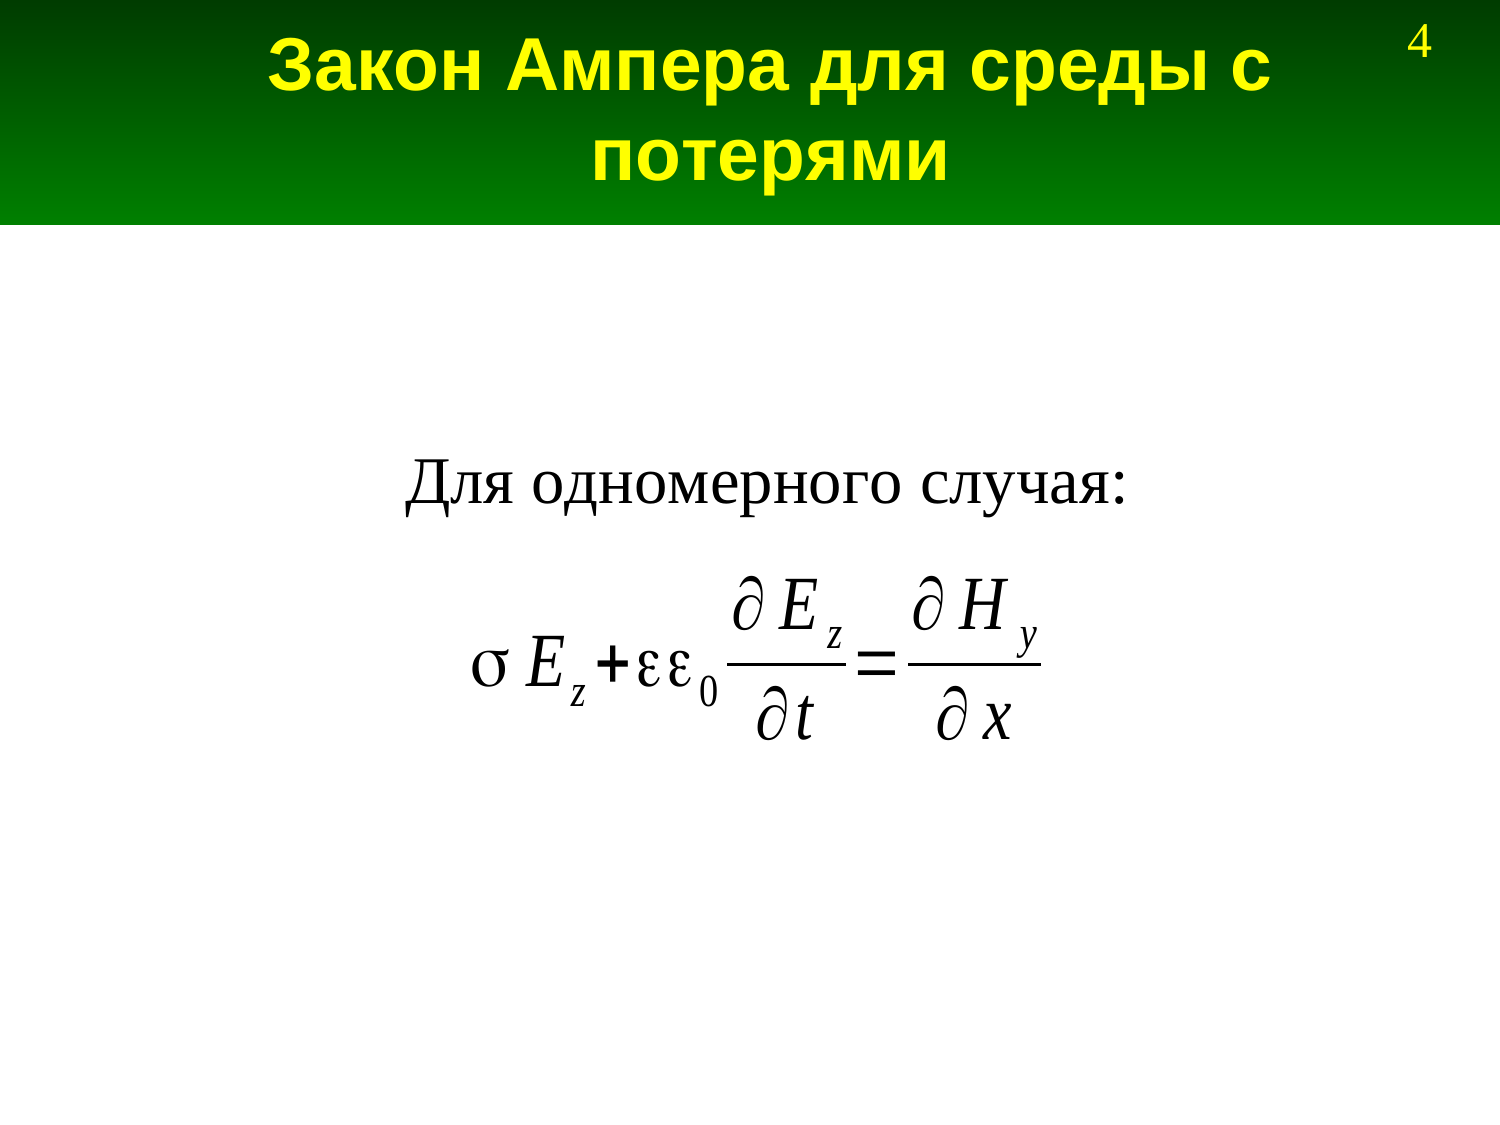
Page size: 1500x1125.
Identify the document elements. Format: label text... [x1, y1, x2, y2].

chart [454, 562, 1060, 758]
text_box Для одномерного случая: [390, 429, 1145, 524]
title Закон Ампера для среды с потерями [100, 7, 1441, 204]
